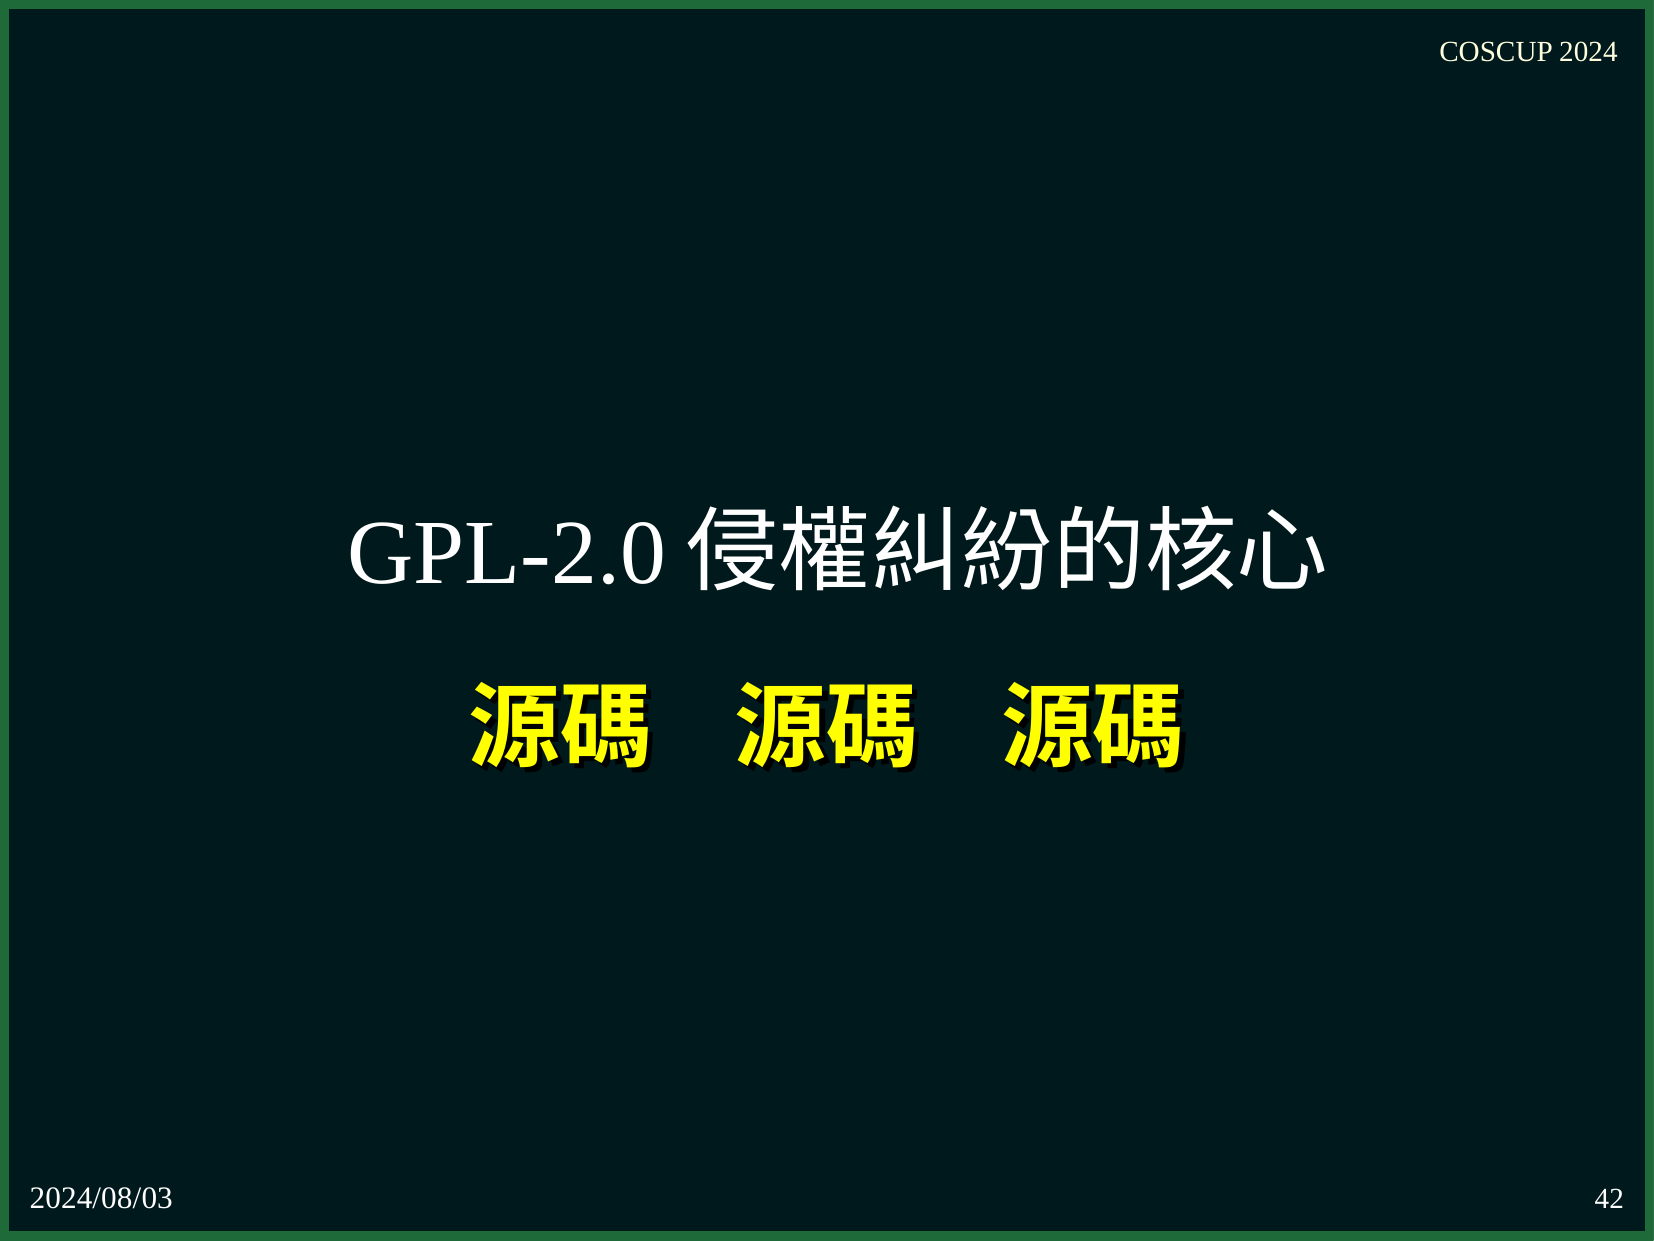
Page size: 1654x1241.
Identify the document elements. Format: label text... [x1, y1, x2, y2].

title GPL-2.0侵權糾紛的核心 源碼 源碼 源碼 [82, 289, 1571, 974]
